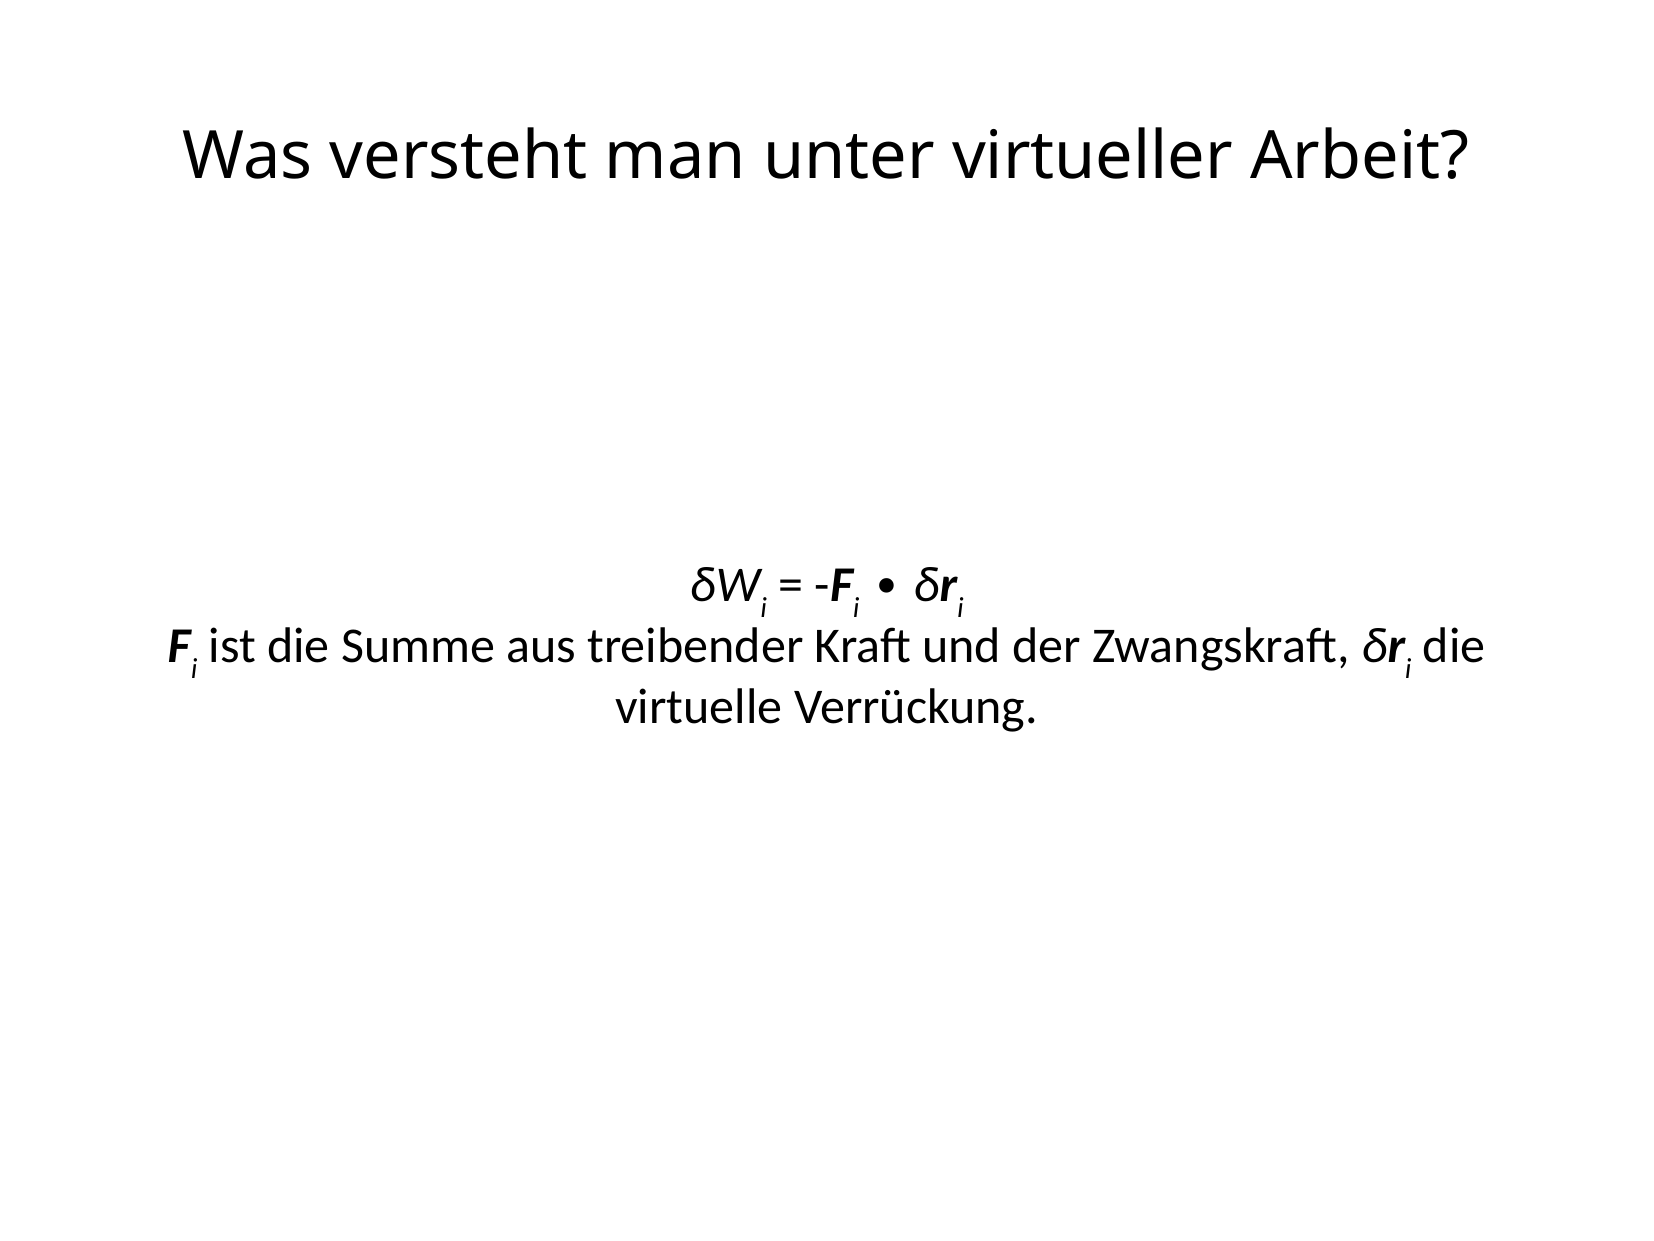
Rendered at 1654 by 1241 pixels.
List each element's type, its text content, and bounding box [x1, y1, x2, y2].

subtitle δWi = -Fi ∙ δri Fi ist die Summe aus treibender Kraft und der Zwangskraft, δri die virtuelle Verrückung. [82, 290, 1571, 1010]
title Was versteht man unter virtueller Arbeit? [82, 49, 1571, 257]
